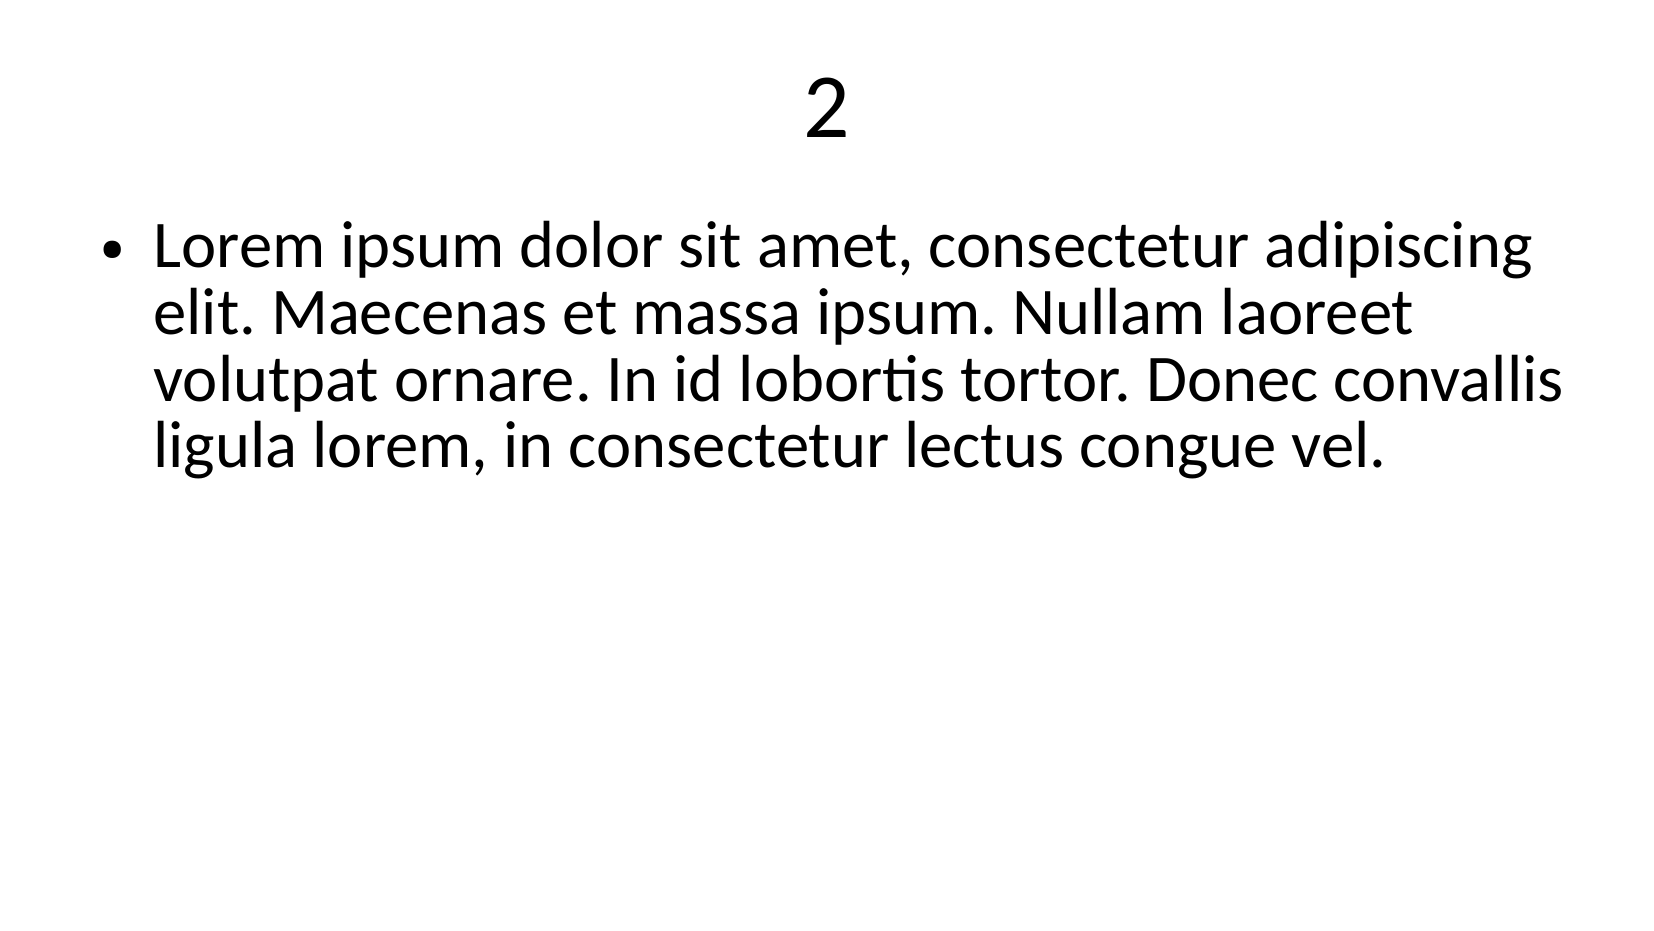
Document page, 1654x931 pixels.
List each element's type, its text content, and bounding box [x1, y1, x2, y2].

title 2 [82, 37, 1571, 193]
list Lorem ipsum dolor sit amet, consectetur adipiscing elit. Maecenas et massa ipsum. Nullam laoreet volutpat ornare. In id lobortis tortor. Donec convallis ligula lorem, in consectetur lectus congue vel. [82, 217, 1571, 758]
